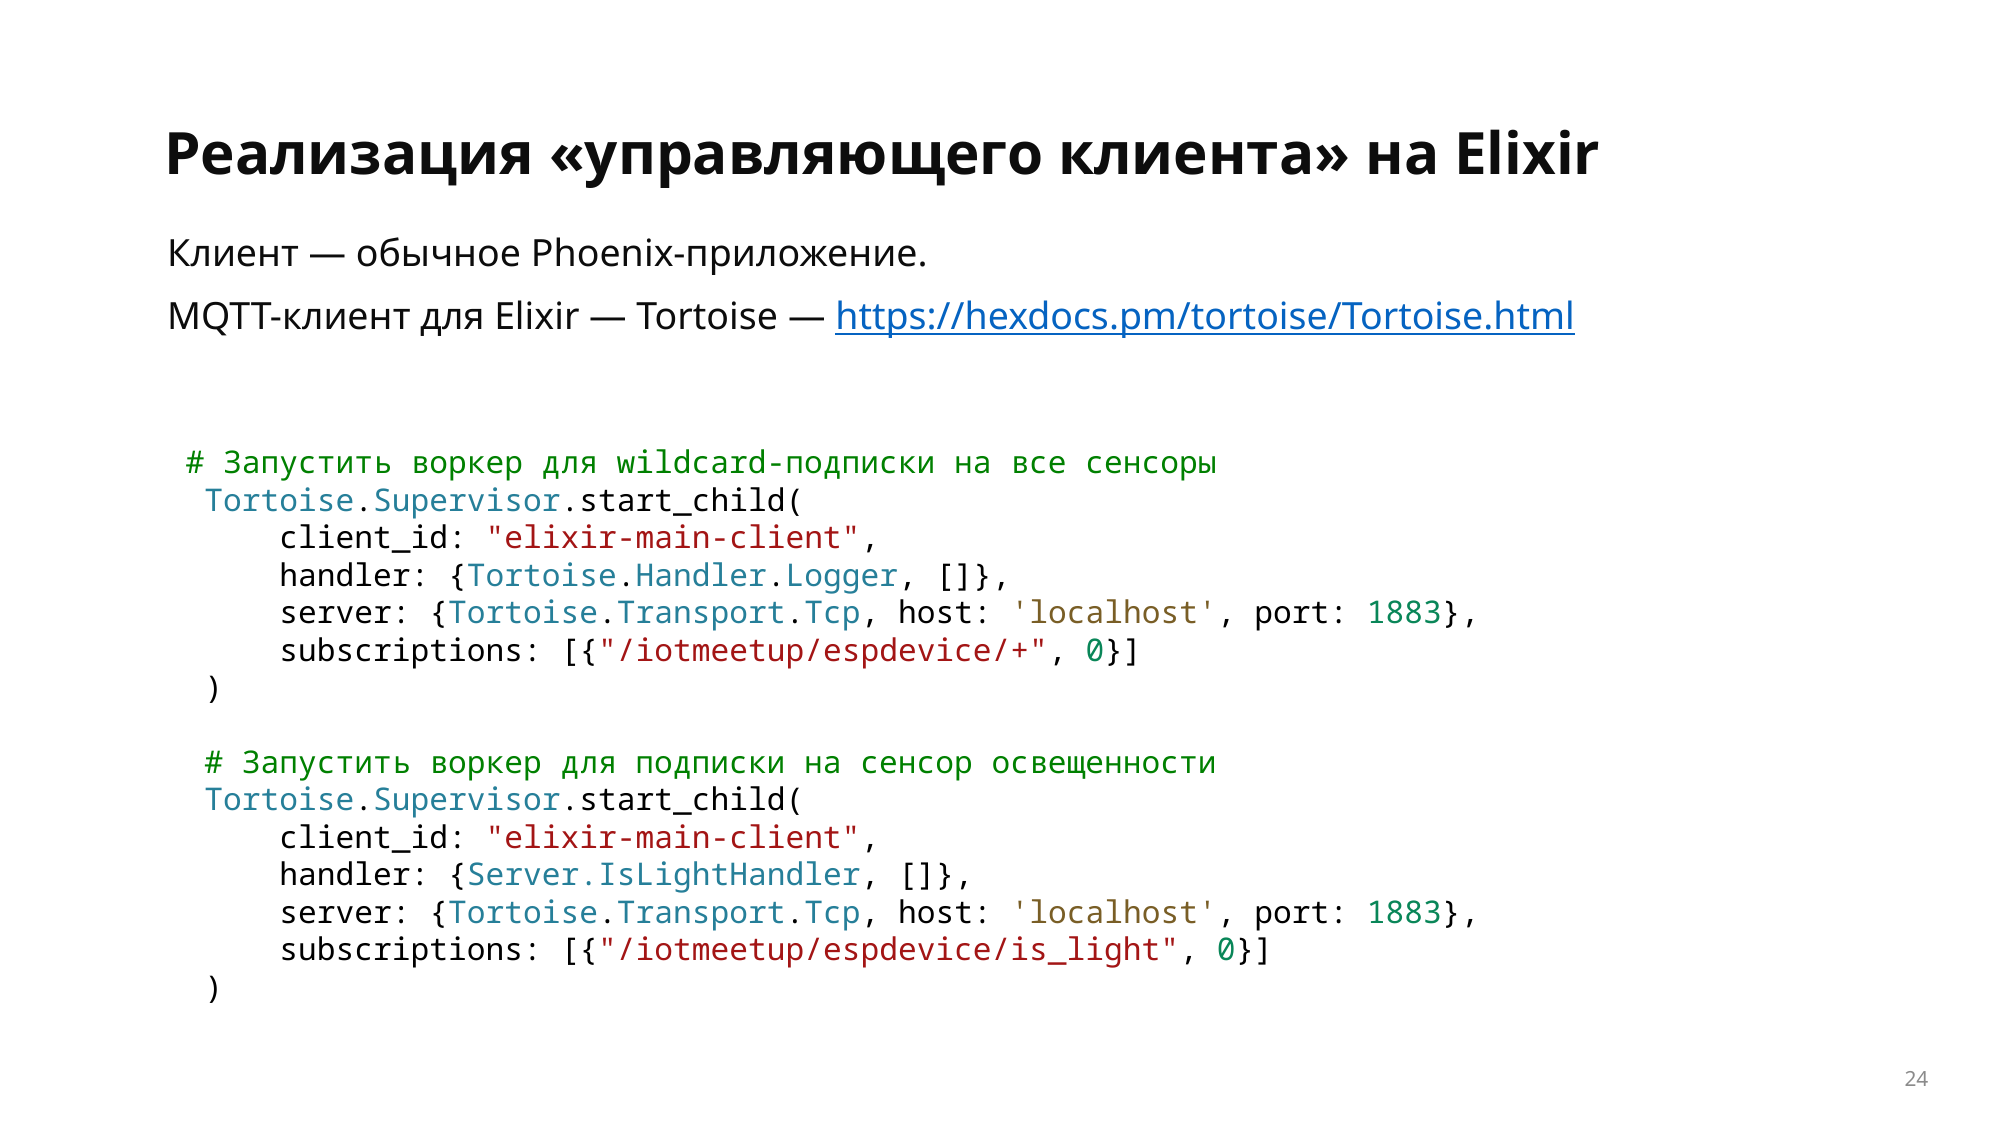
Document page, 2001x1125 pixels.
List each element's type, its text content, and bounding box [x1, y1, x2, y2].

text_box # Запустить воркер для wildcard-подписки на все сенсоры Tortoise.Supervisor.start_child( client_id: "elixir-main-client", handler: {Tortoise.Handler.Logger, []}, server: {Tortoise.Transport.Tcp, host: 'localhost', port: 1883}, subscriptions: [{"/iotmeetup/espdevice/+", 0}] ) # Запустить воркер для подписки на сенсор освещенности Tortoise.Supervisor.start_child( client_id: "elixir-main-client", handler: {Server.IsLightHandler, []}, server: {Tortoise.Transport.Tcp, host: 'localhost', port: 1883}, subscriptions: [{"/iotmeetup/espdevice/is_light", 0}] ) [152, 435, 1686, 1012]
text_box Реализация «управляющего клиента» на Elixir [149, 108, 1850, 194]
text_box Клиент — обычное Phoenix-приложение. MQTT-клиент для Elixir — Tortoise — https://hexdocs.pm/tortoise/Tortoise.html [152, 221, 1686, 398]
slide_number <номер> [1832, 1034, 2000, 1125]
